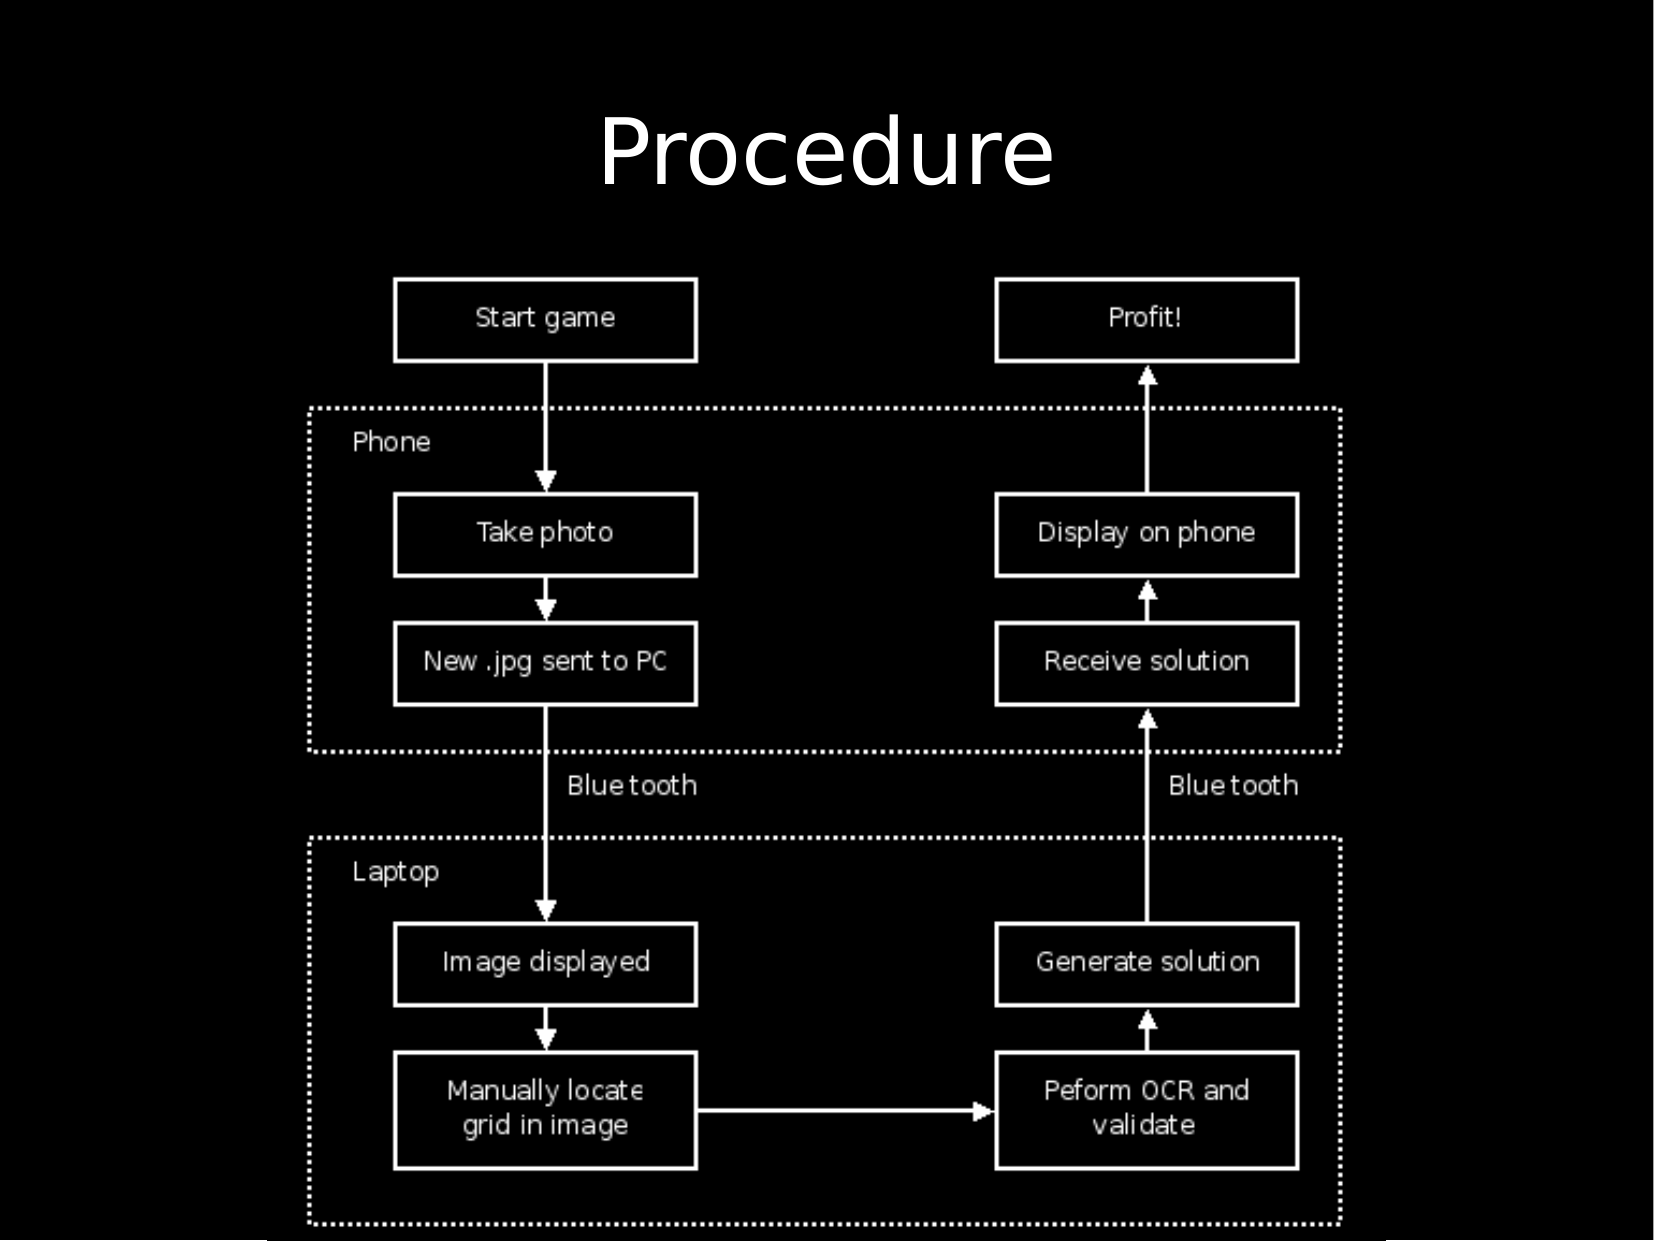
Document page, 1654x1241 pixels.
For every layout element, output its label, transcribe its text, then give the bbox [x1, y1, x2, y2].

picture [267, 237, 1386, 1241]
title Procedure [82, 49, 1571, 257]
